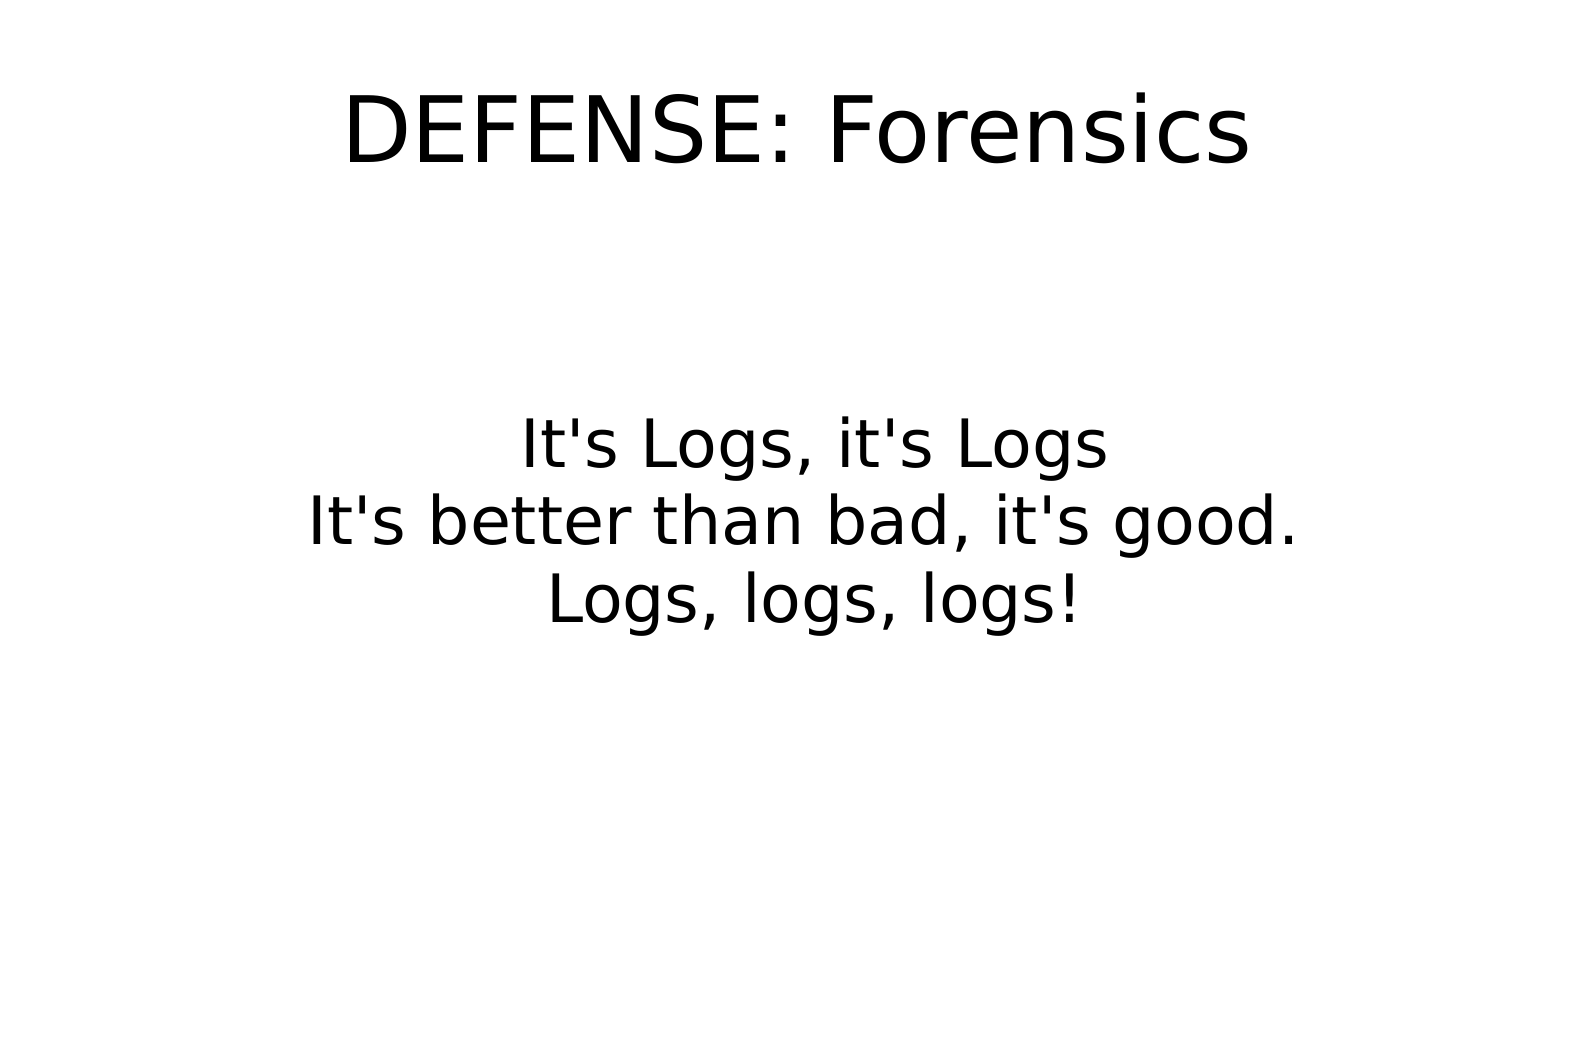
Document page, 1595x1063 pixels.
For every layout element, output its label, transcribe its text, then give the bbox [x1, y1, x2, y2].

subtitle It's Logs, it's Logs It's better than bad, it's good. Logs, logs, logs! [79, 256, 1515, 943]
title DEFENSE: Forensics [79, 49, 1515, 213]
